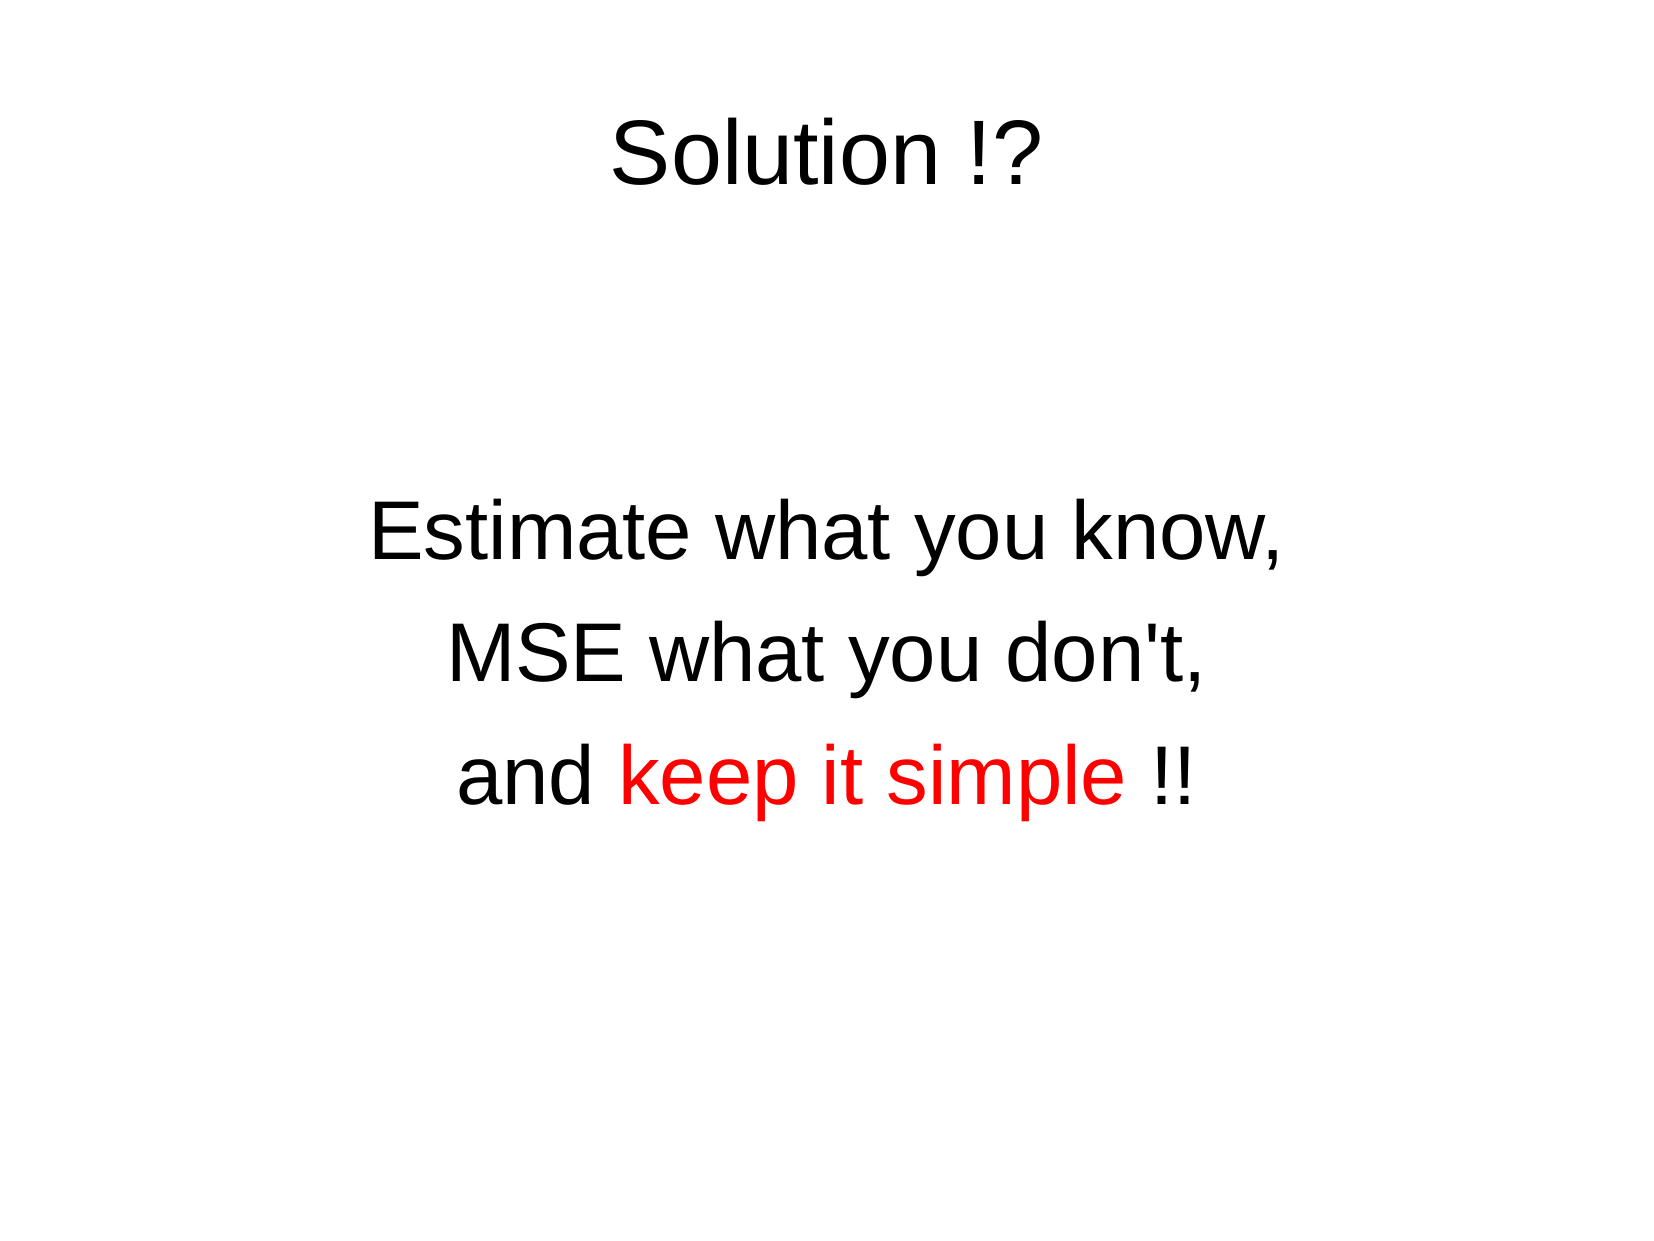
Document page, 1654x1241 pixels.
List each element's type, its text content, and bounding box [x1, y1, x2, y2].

title Solution !? [82, 49, 1571, 257]
list Estimate what you know, MSE what you don't, and keep it simple !! [82, 483, 1571, 976]
